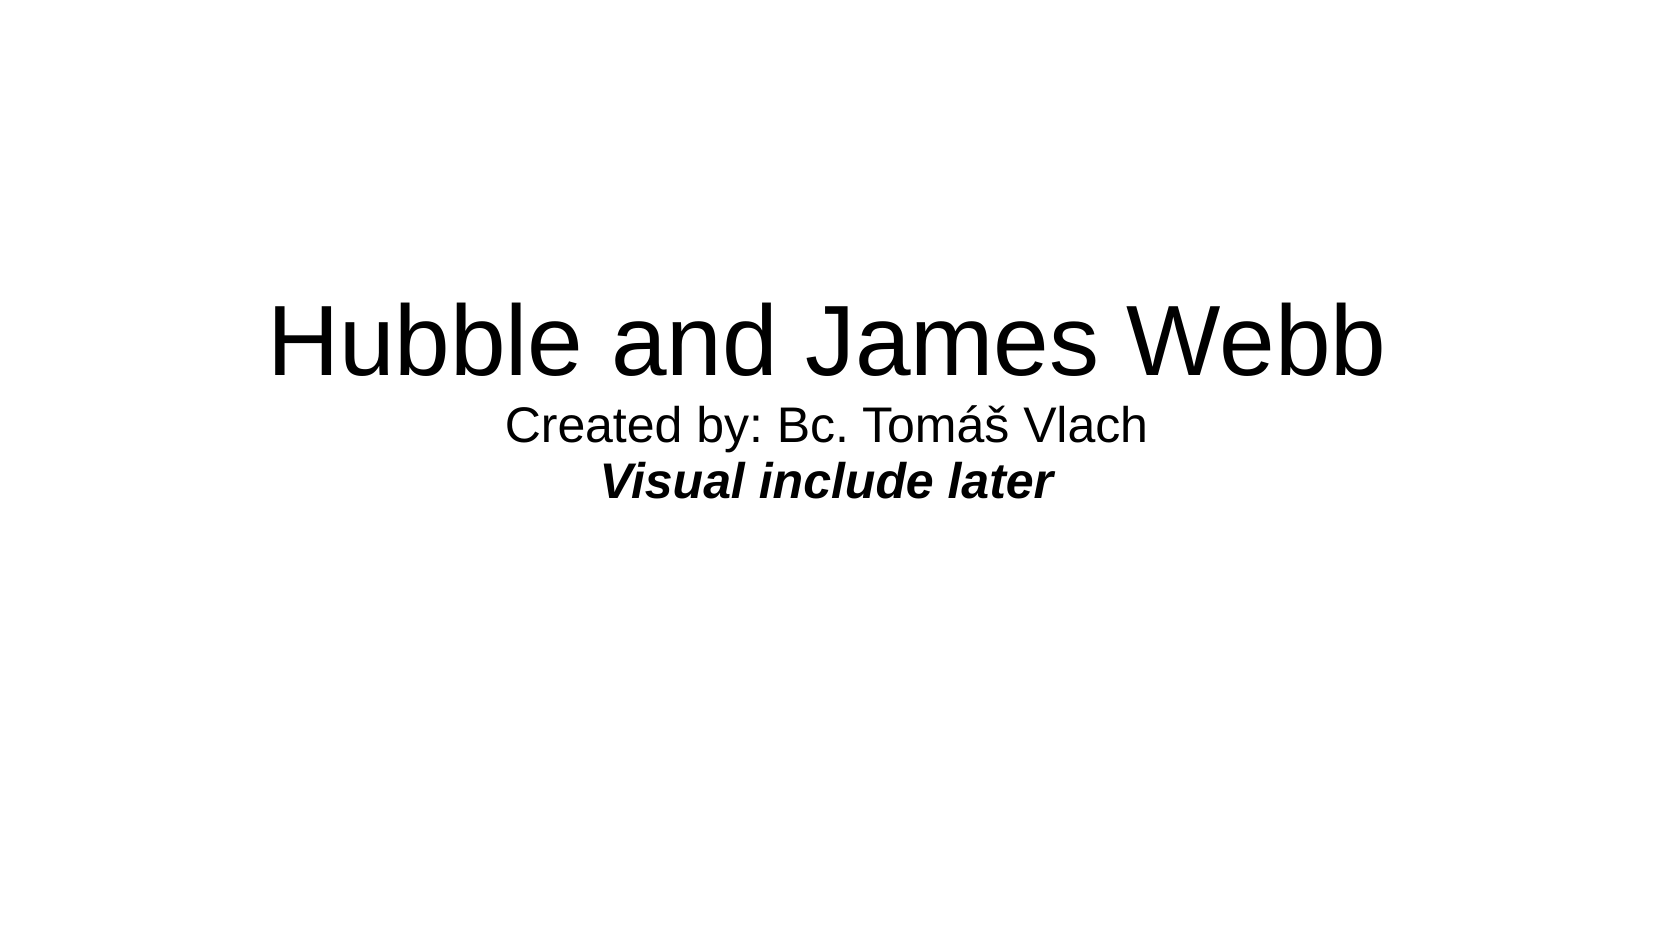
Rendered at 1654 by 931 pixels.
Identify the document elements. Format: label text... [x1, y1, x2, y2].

subtitle Hubble and James Webb Created by: Bc. Tomáš Vlach Visual include later [82, 37, 1571, 757]
